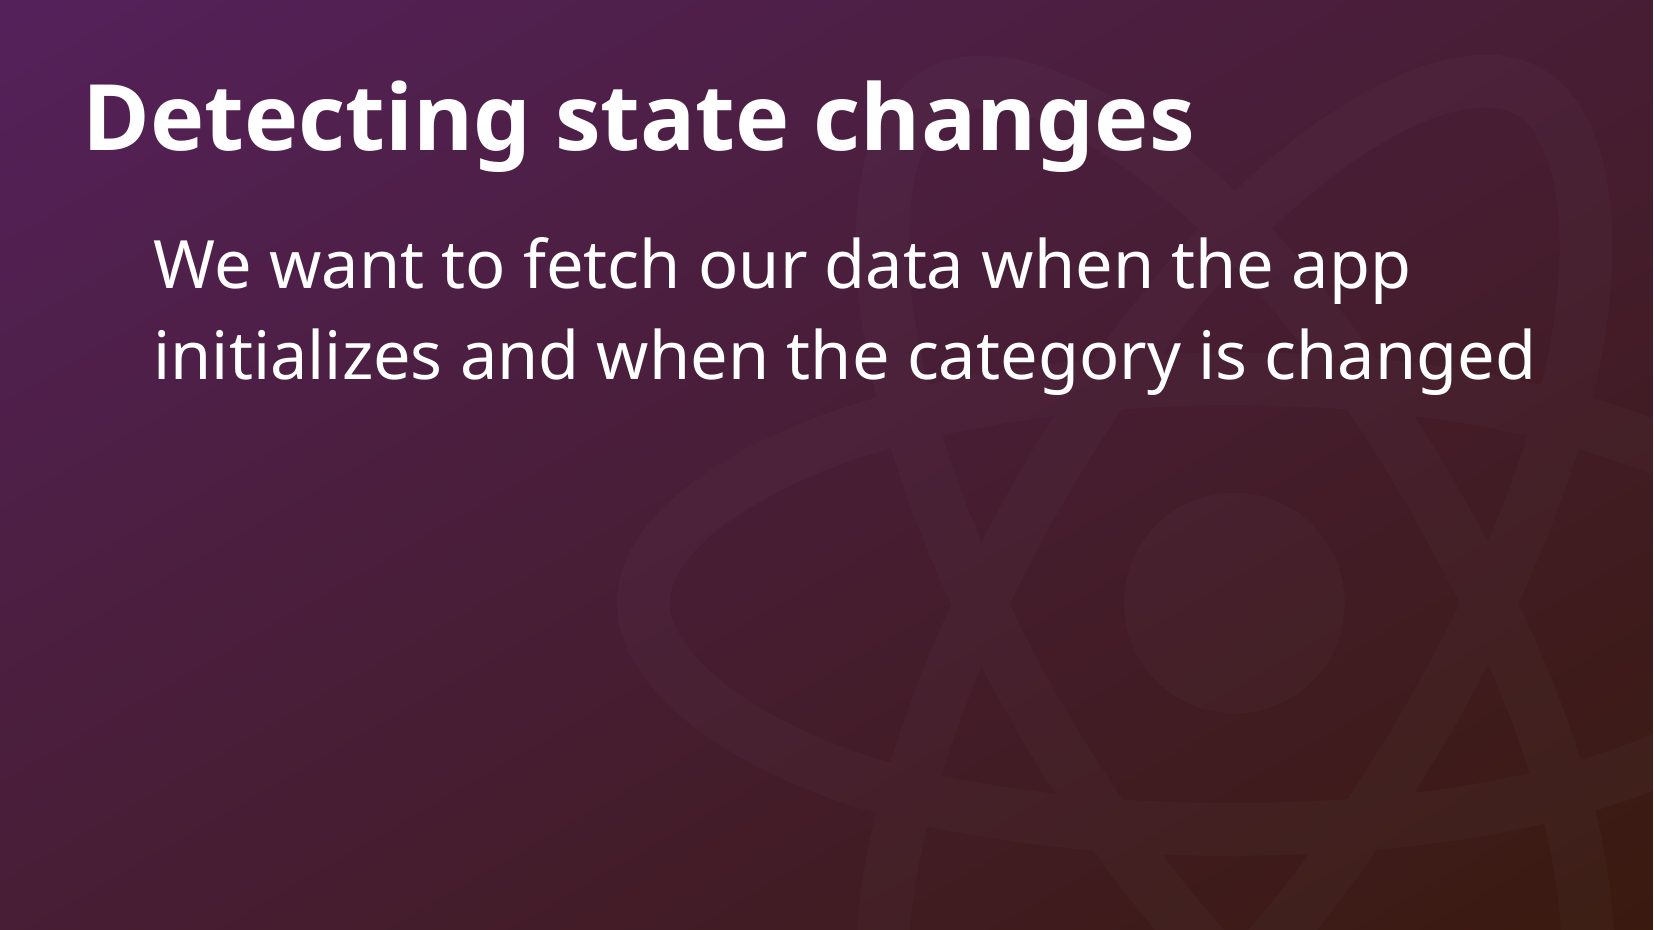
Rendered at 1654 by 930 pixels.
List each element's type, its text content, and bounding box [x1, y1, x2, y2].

title Detecting state changes [82, 37, 1571, 193]
list We want to fetch our data when the app initializes and when the category is changed [82, 217, 1571, 757]
